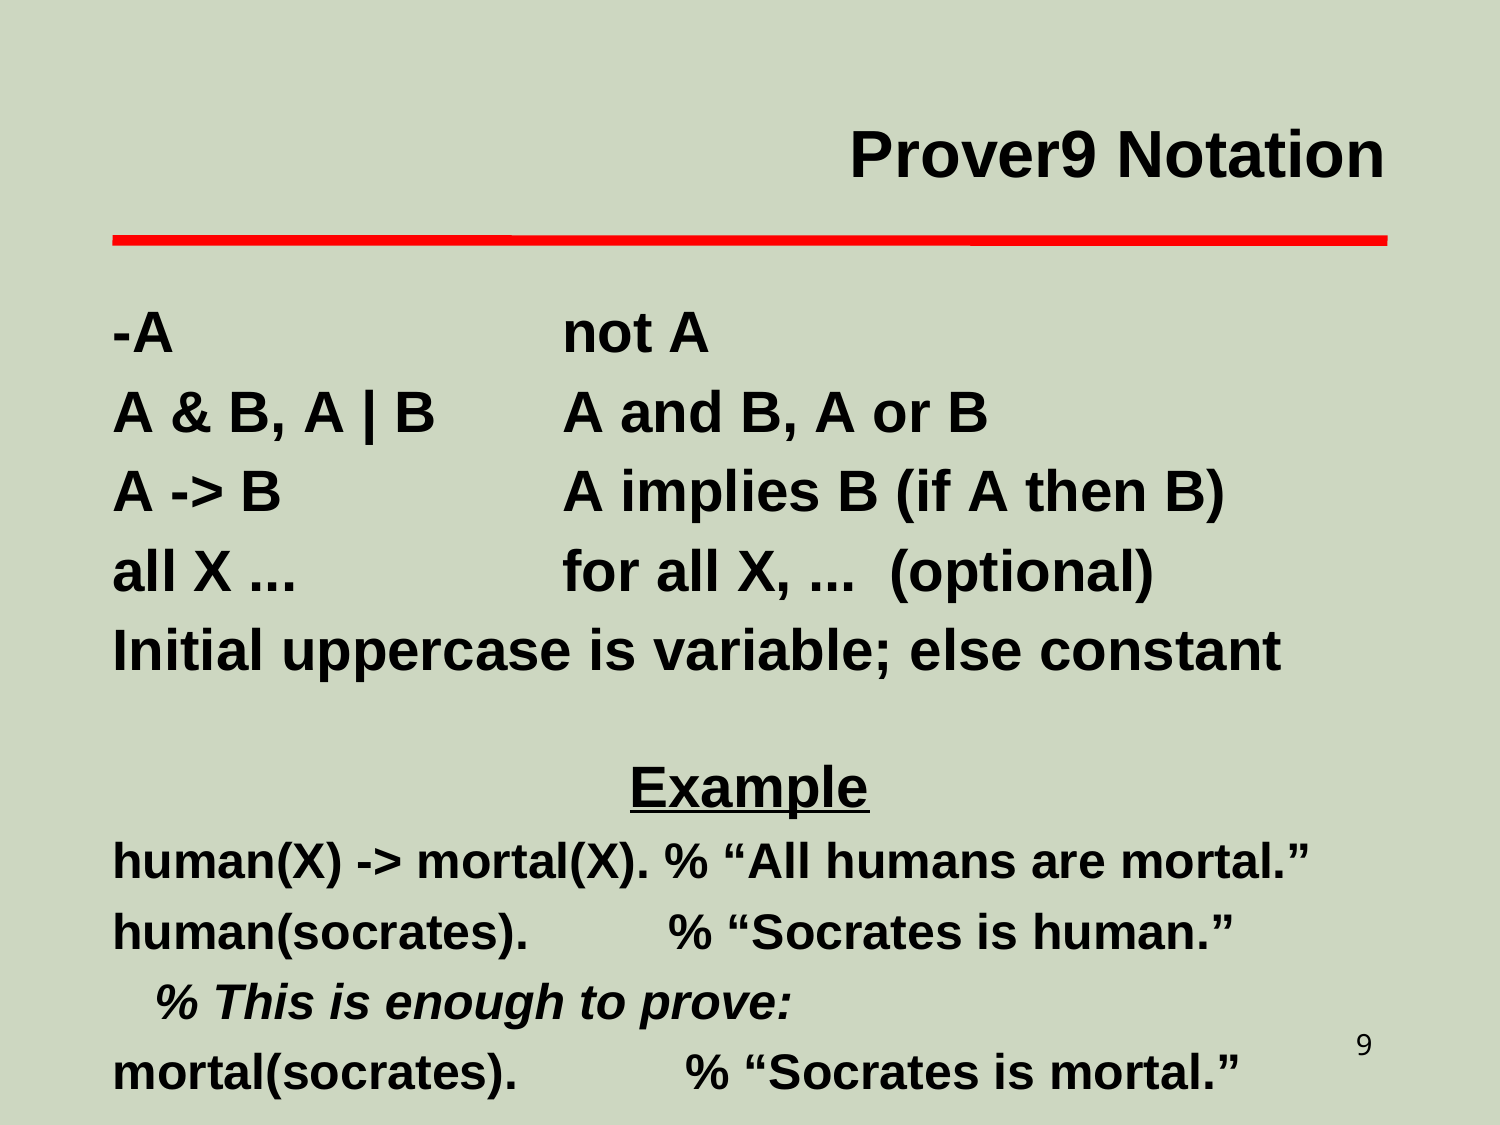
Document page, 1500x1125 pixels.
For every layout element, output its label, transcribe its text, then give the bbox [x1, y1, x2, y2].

title Prover9 Notation [124, 85, 1387, 224]
list -A not A A & B, A | B A and B, A or B A -> B A implies B (if A then B) all X ... for all X, ... (optional) Initial uppercase is variable; else constant Example human(X) -> mortal(X). % “All humans are mortal.” human(socrates). % “Socrates is human.” % This is enough to prove: mortal(socrates). % “Socrates is mortal.” [112, 299, 1387, 1114]
